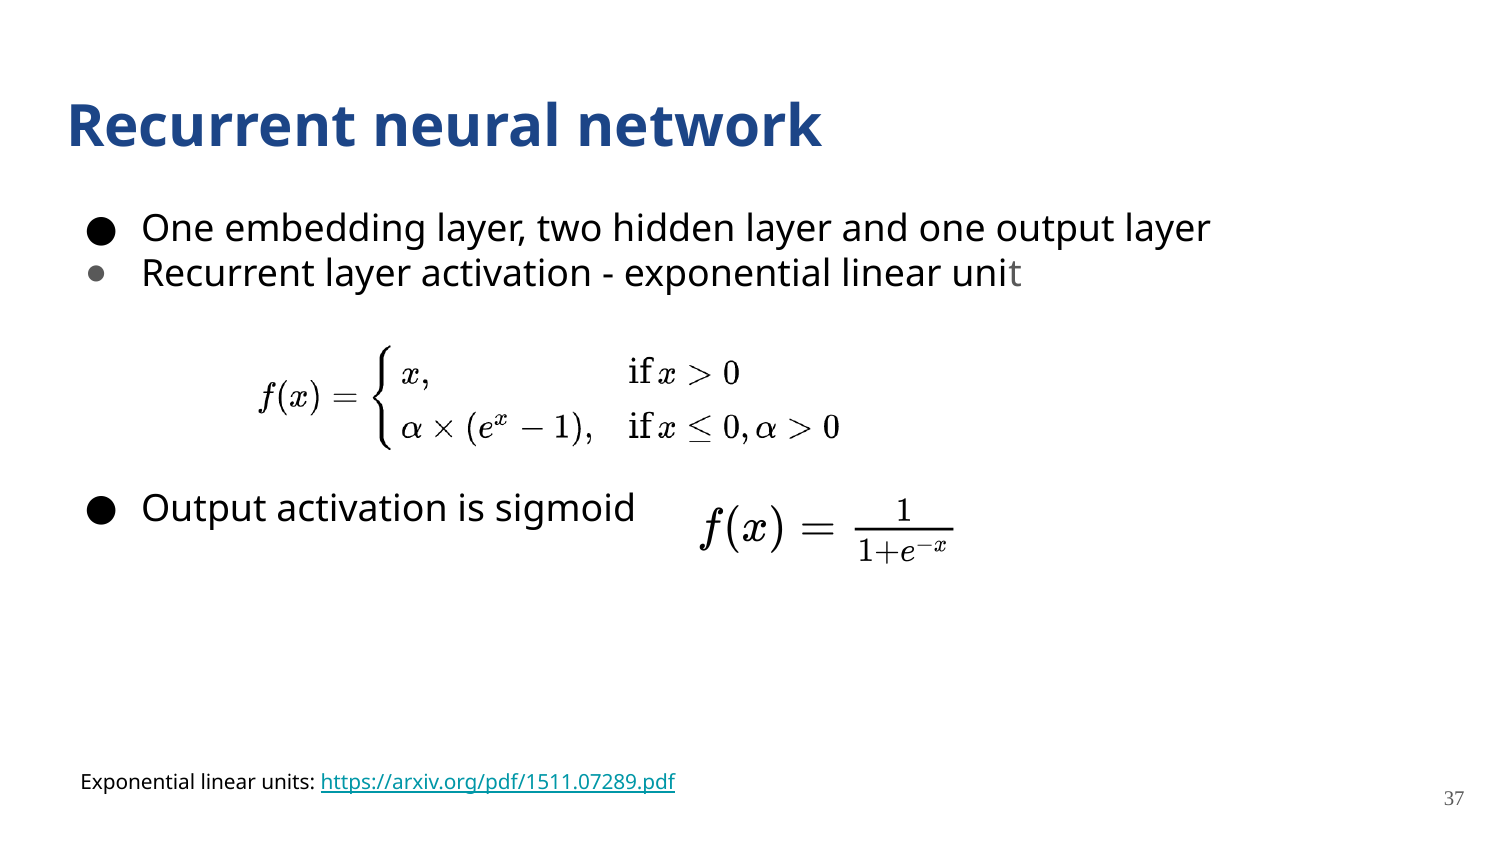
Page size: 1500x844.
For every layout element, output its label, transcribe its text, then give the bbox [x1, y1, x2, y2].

text_box Exponential linear units: https://arxiv.org/pdf/1511.07289.pdf [65, 753, 1316, 809]
picture [697, 494, 959, 567]
list One embedding layer, two hidden layer and one output layer Recurrent layer activation - exponential linear unit Output activation is sigmoid [51, 189, 1449, 750]
picture [256, 342, 846, 453]
slide_number <number> [1389, 764, 1480, 830]
title Recurrent neural network [51, 72, 1449, 167]
